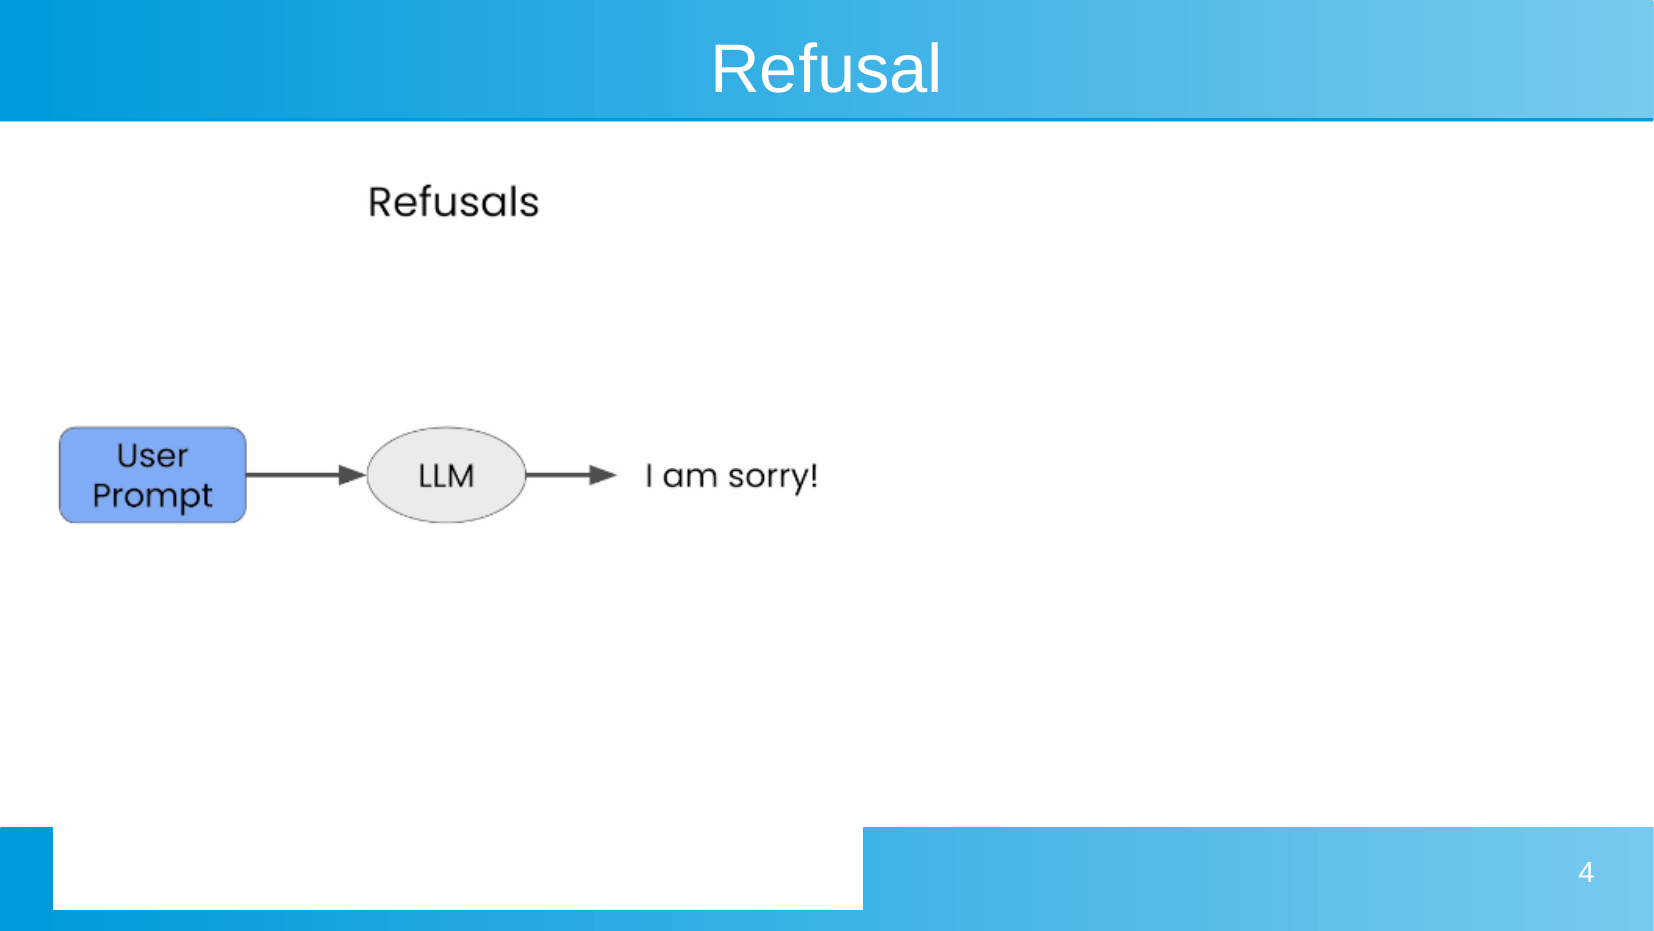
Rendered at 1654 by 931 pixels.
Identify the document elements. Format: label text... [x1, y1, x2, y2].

picture [53, 149, 863, 910]
title Refusal [59, 29, 1595, 108]
